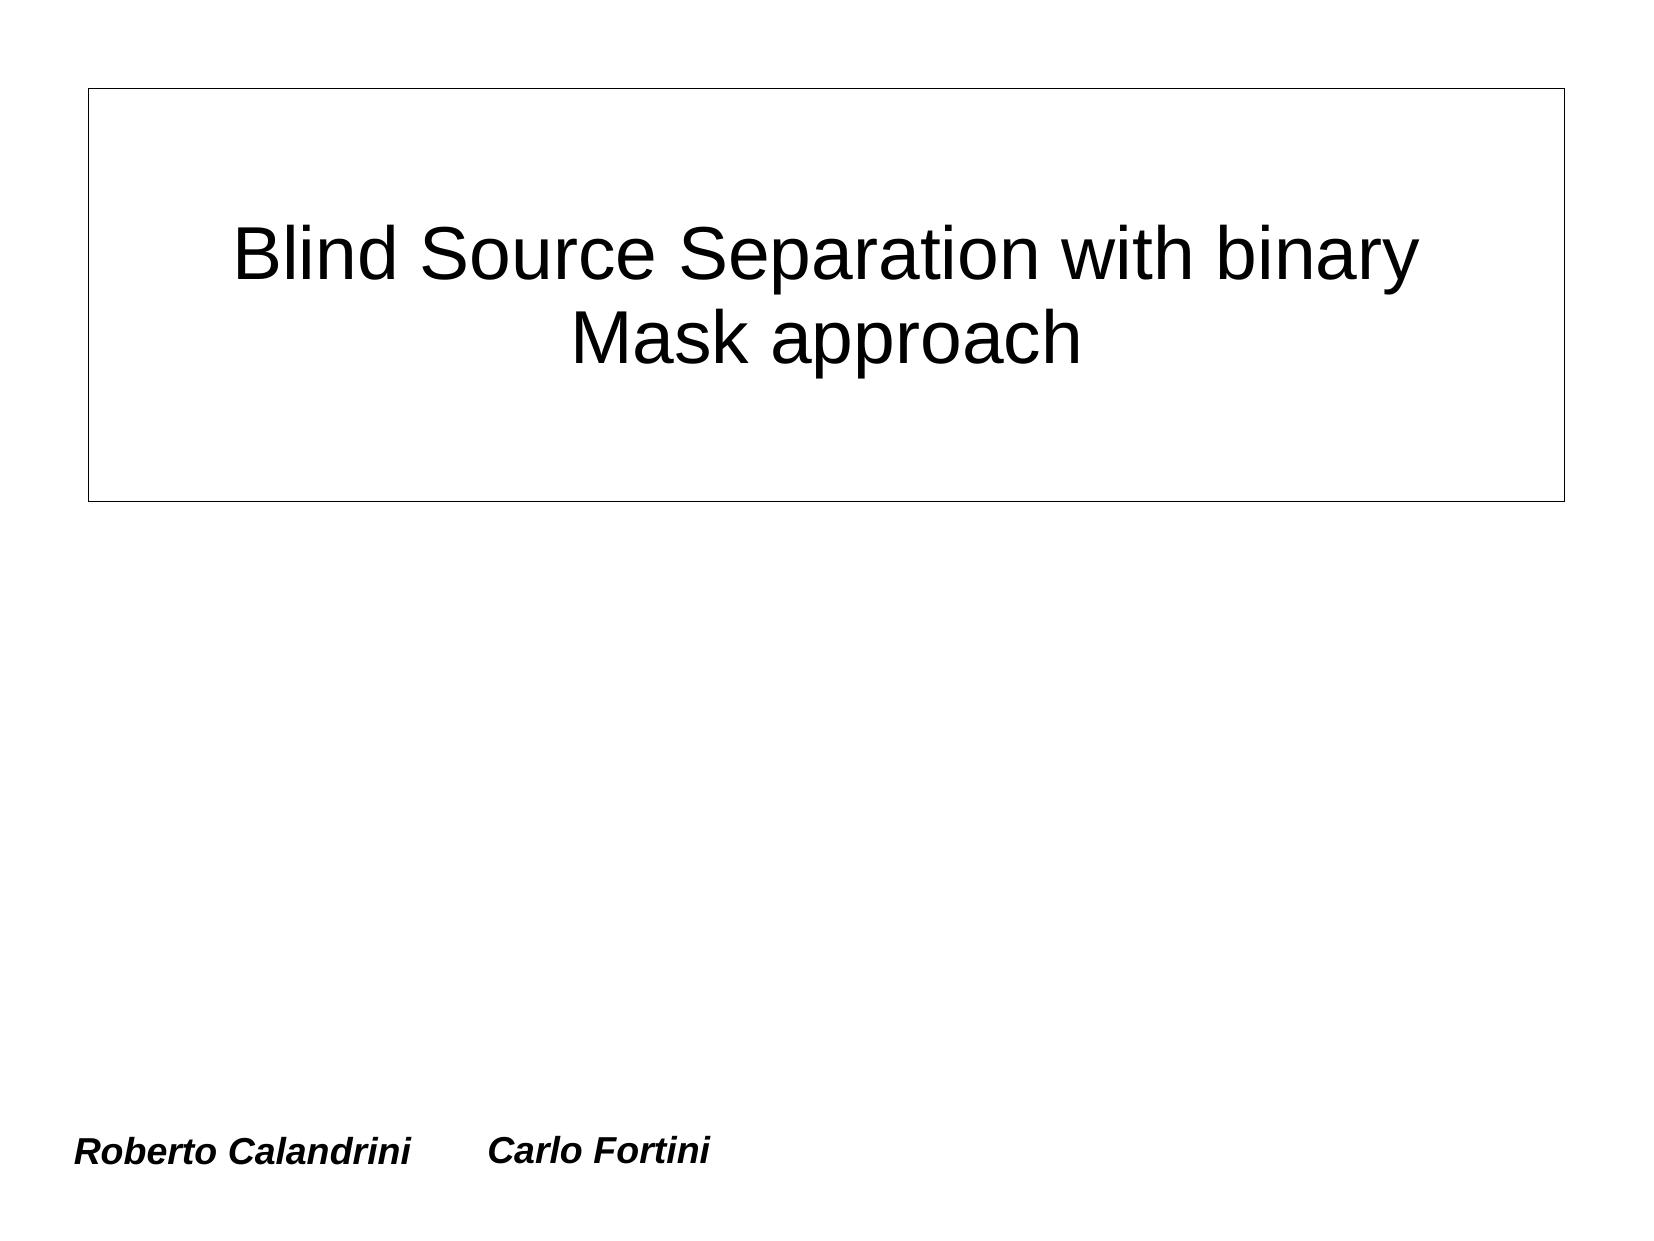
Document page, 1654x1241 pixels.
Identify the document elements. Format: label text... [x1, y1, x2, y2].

text_box Carlo Fortini [472, 1122, 857, 1180]
text_box Blind Source Separation with binary Mask approach [88, 88, 1565, 502]
text_box Roberto Calandrini [59, 1123, 427, 1182]
